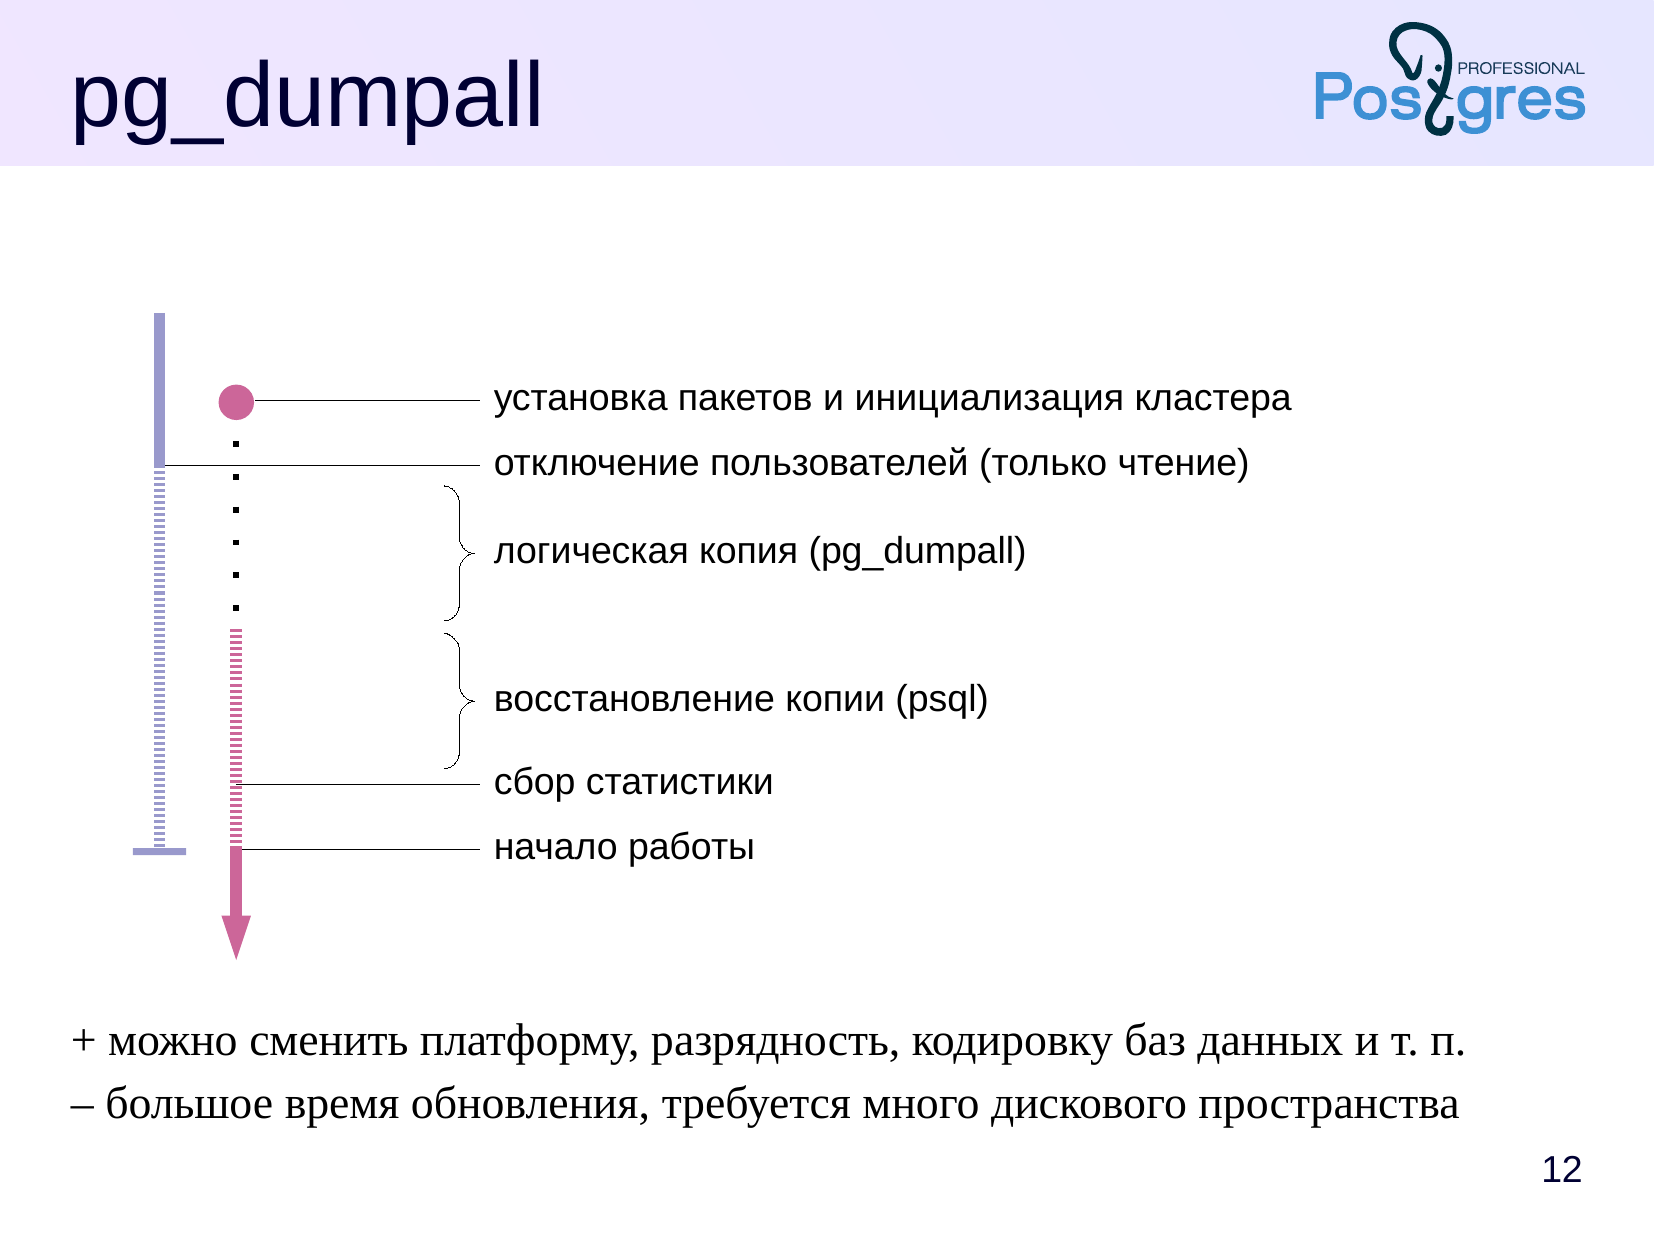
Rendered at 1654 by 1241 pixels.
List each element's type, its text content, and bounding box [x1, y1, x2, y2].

text_box установка пакетов и инициализация кластера [479, 369, 1308, 426]
text_box отключение пользователей (только чтение) [479, 434, 1266, 491]
list + можно сменить платформу, разрядность, кодировку баз данных и т. п. – большое время обновления, требуется много дискового пространства [70, 283, 1583, 1141]
title pg_dumpall [70, 43, 1241, 147]
text_box [218, 384, 255, 421]
text_box начало работы [479, 817, 771, 875]
text_box сбор статистики [479, 752, 790, 810]
text_box логическая копия (pg_dumpall) [479, 522, 1042, 580]
text_box восстановление копии (psql) [479, 670, 1004, 728]
